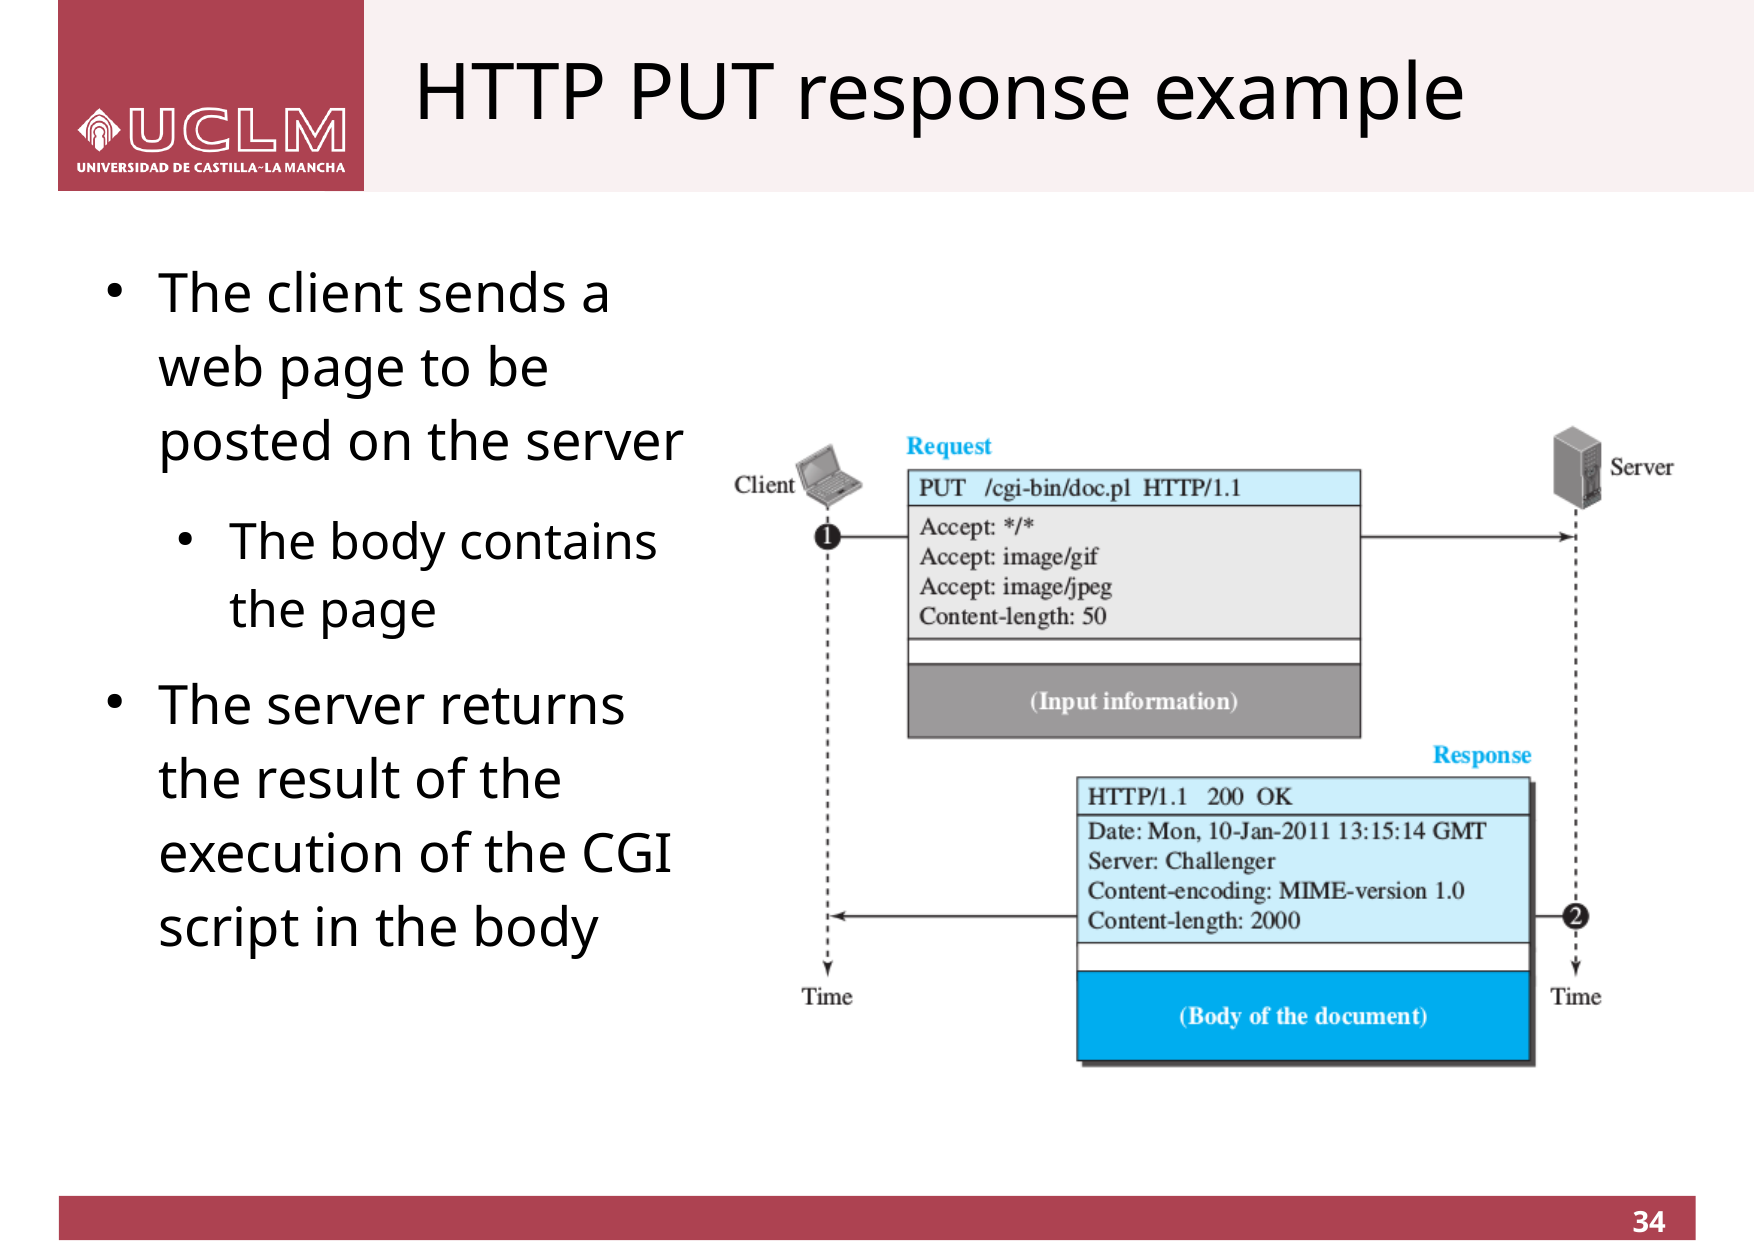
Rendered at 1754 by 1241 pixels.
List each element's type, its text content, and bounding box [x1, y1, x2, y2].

list The client sends a web page to be posted on the server The body contains the page The server returns the result of the execution of the CGI script in the body [87, 254, 709, 1093]
title HTTP PUT response example [413, 0, 1667, 198]
picture [58, 0, 364, 191]
picture [708, 420, 1697, 1081]
